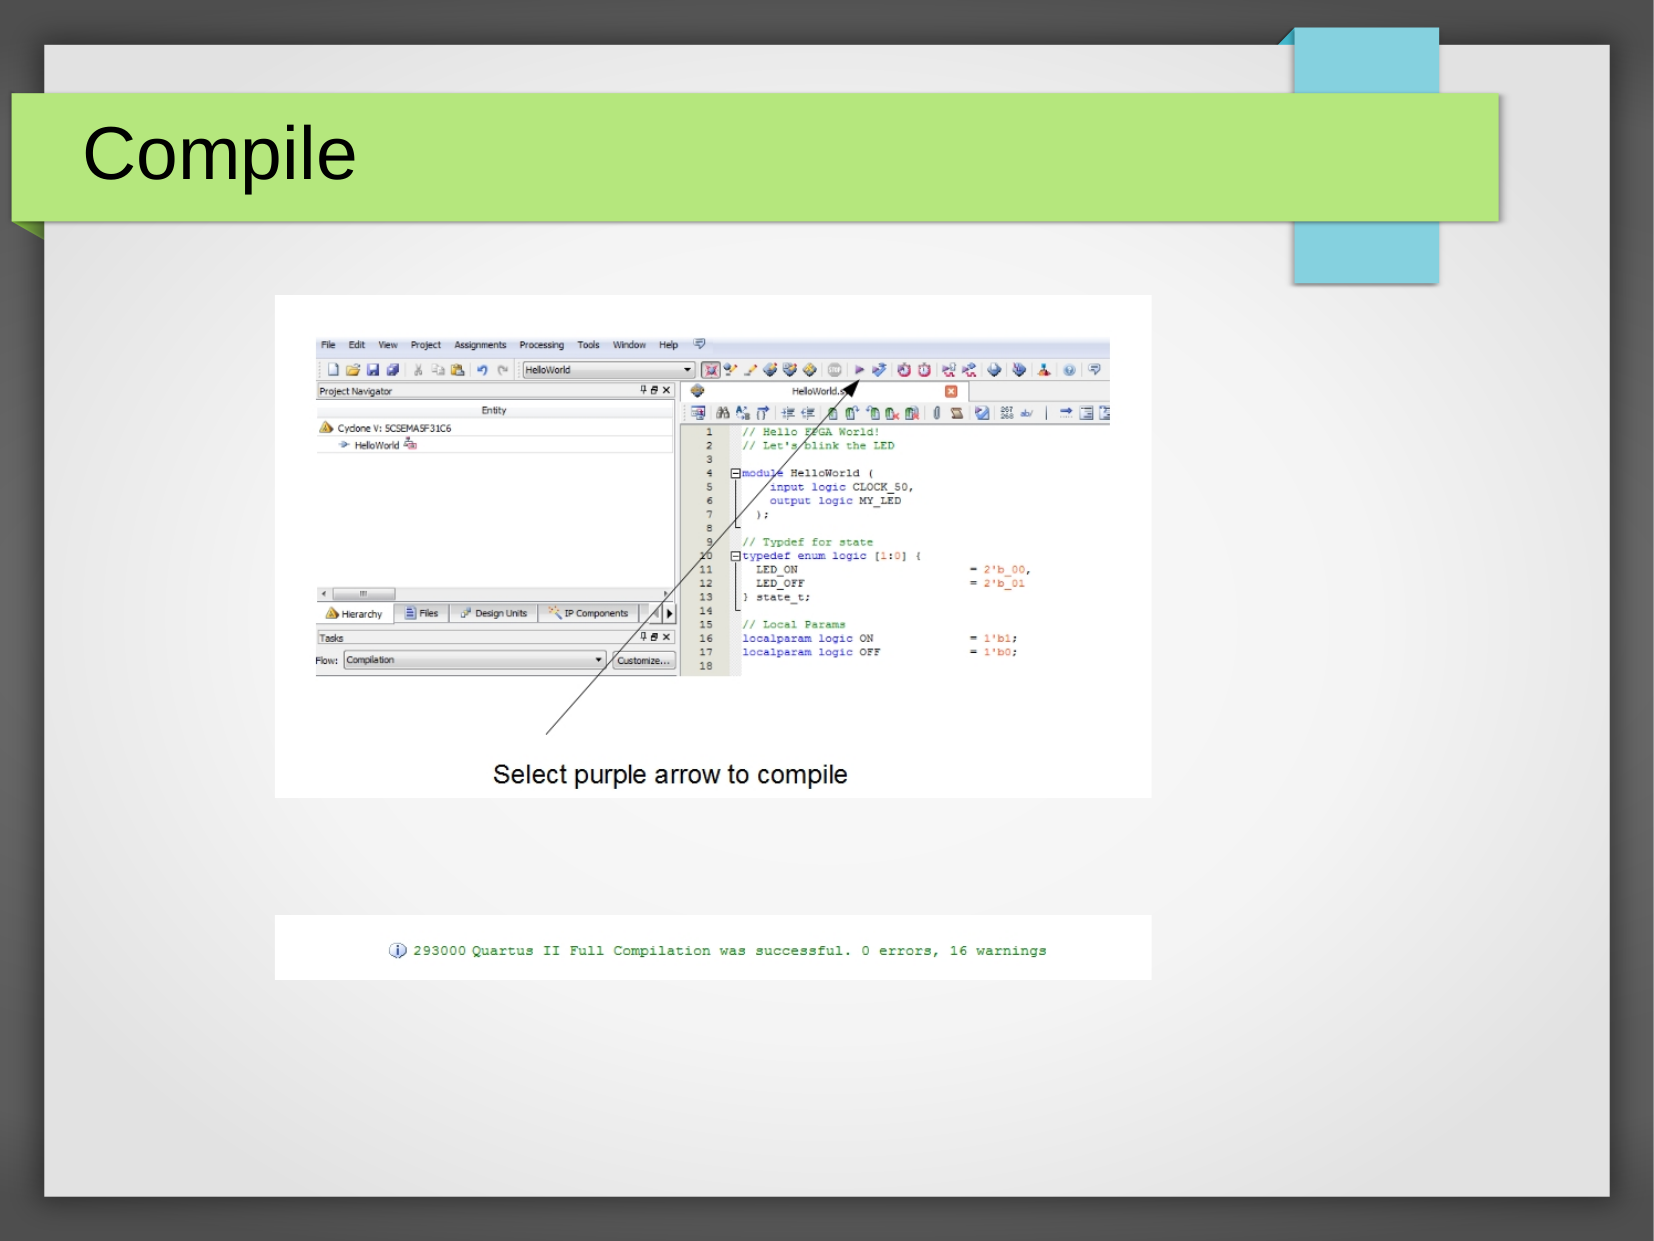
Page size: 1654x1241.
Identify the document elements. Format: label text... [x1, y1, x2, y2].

title Compile [82, 94, 1264, 213]
picture [0, 0, 1654, 1241]
